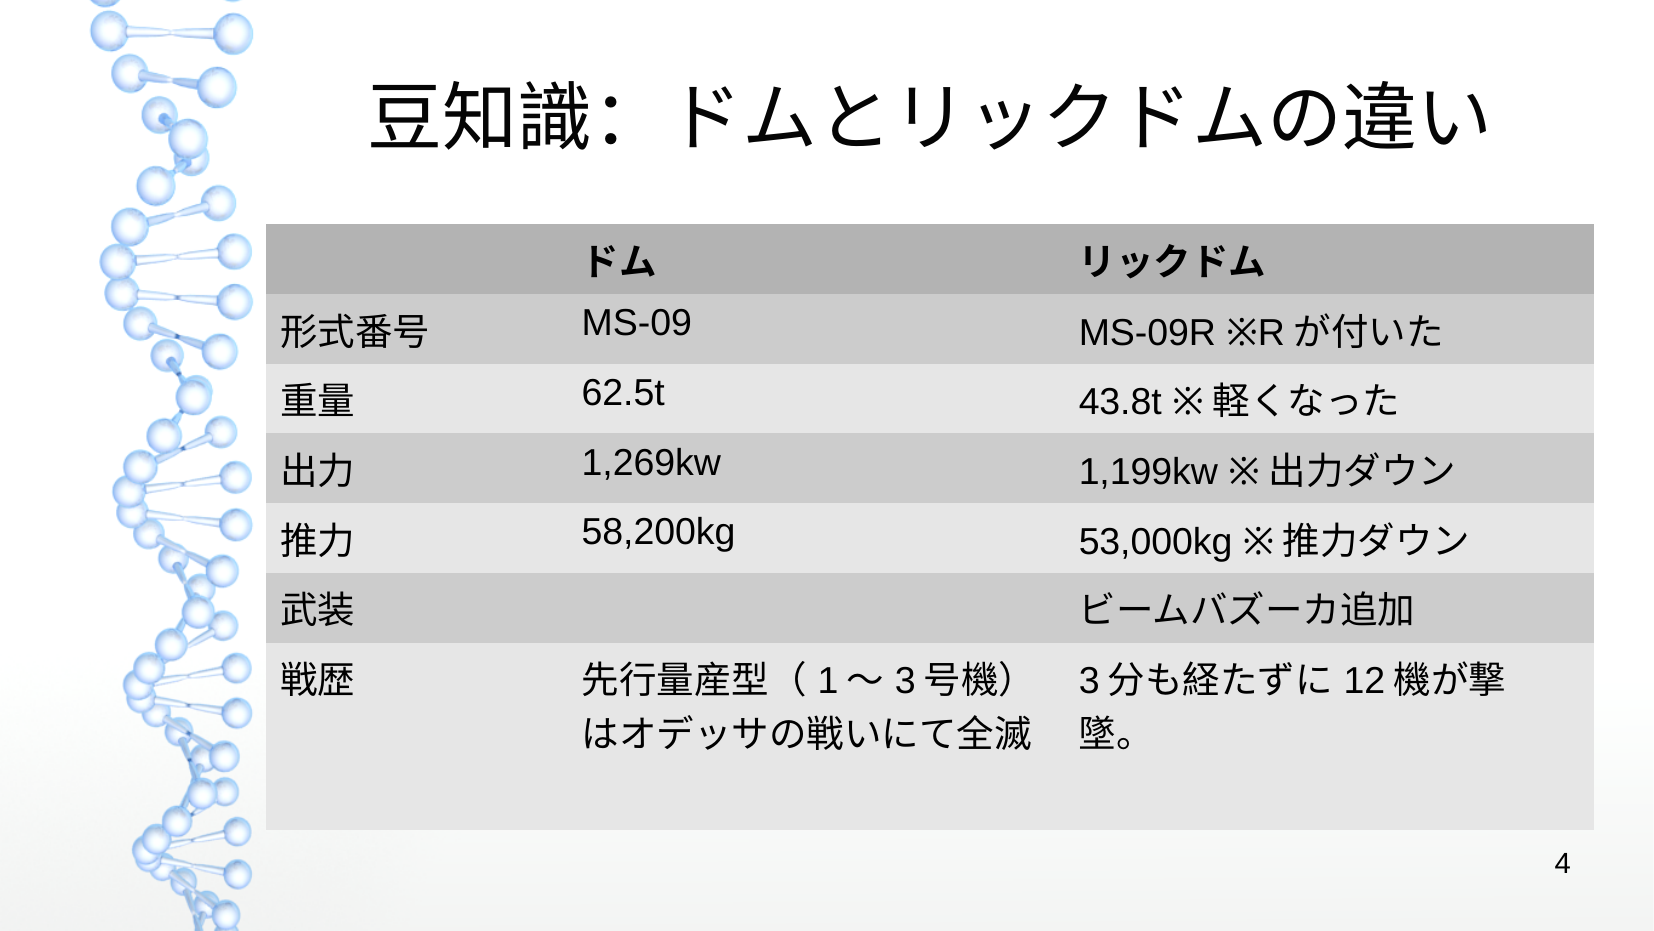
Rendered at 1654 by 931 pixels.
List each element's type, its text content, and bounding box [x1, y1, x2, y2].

table_cell 推力 [266, 503, 567, 573]
table_cell 62.5t [567, 364, 1064, 433]
table_cell MS-09 [567, 294, 1064, 364]
table_cell 先行量産型（1〜3号機）はオデッサの戦いにて全滅 [567, 643, 1064, 830]
table_cell 43.8t ※軽くなった [1064, 364, 1594, 433]
table_cell 1,199kw ※出力ダウン [1064, 433, 1594, 503]
table_cell MS-09R ※Rが付いた [1064, 294, 1594, 364]
table_header リックドム [1064, 224, 1594, 294]
title 豆知識：ドムとリックドムの違い [265, 35, 1595, 189]
table_cell 戦歴 [266, 643, 567, 830]
table_cell 53,000kg ※推力ダウン [1064, 503, 1594, 573]
table_cell 武装 [266, 573, 567, 643]
picture [0, 0, 1654, 931]
table_cell 形式番号 [266, 294, 567, 364]
table_cell 重量 [266, 364, 567, 433]
table_cell ビームバズーカ追加 [1064, 573, 1594, 643]
table_header ドム [567, 224, 1064, 294]
table_cell [567, 573, 1064, 643]
table_header [266, 224, 567, 294]
table_cell 58,200kg [567, 503, 1064, 573]
table_cell 出力 [266, 433, 567, 503]
table_cell 3分も経たずに12機が撃墜。 [1064, 643, 1594, 830]
table_cell 1,269kw [567, 433, 1064, 503]
